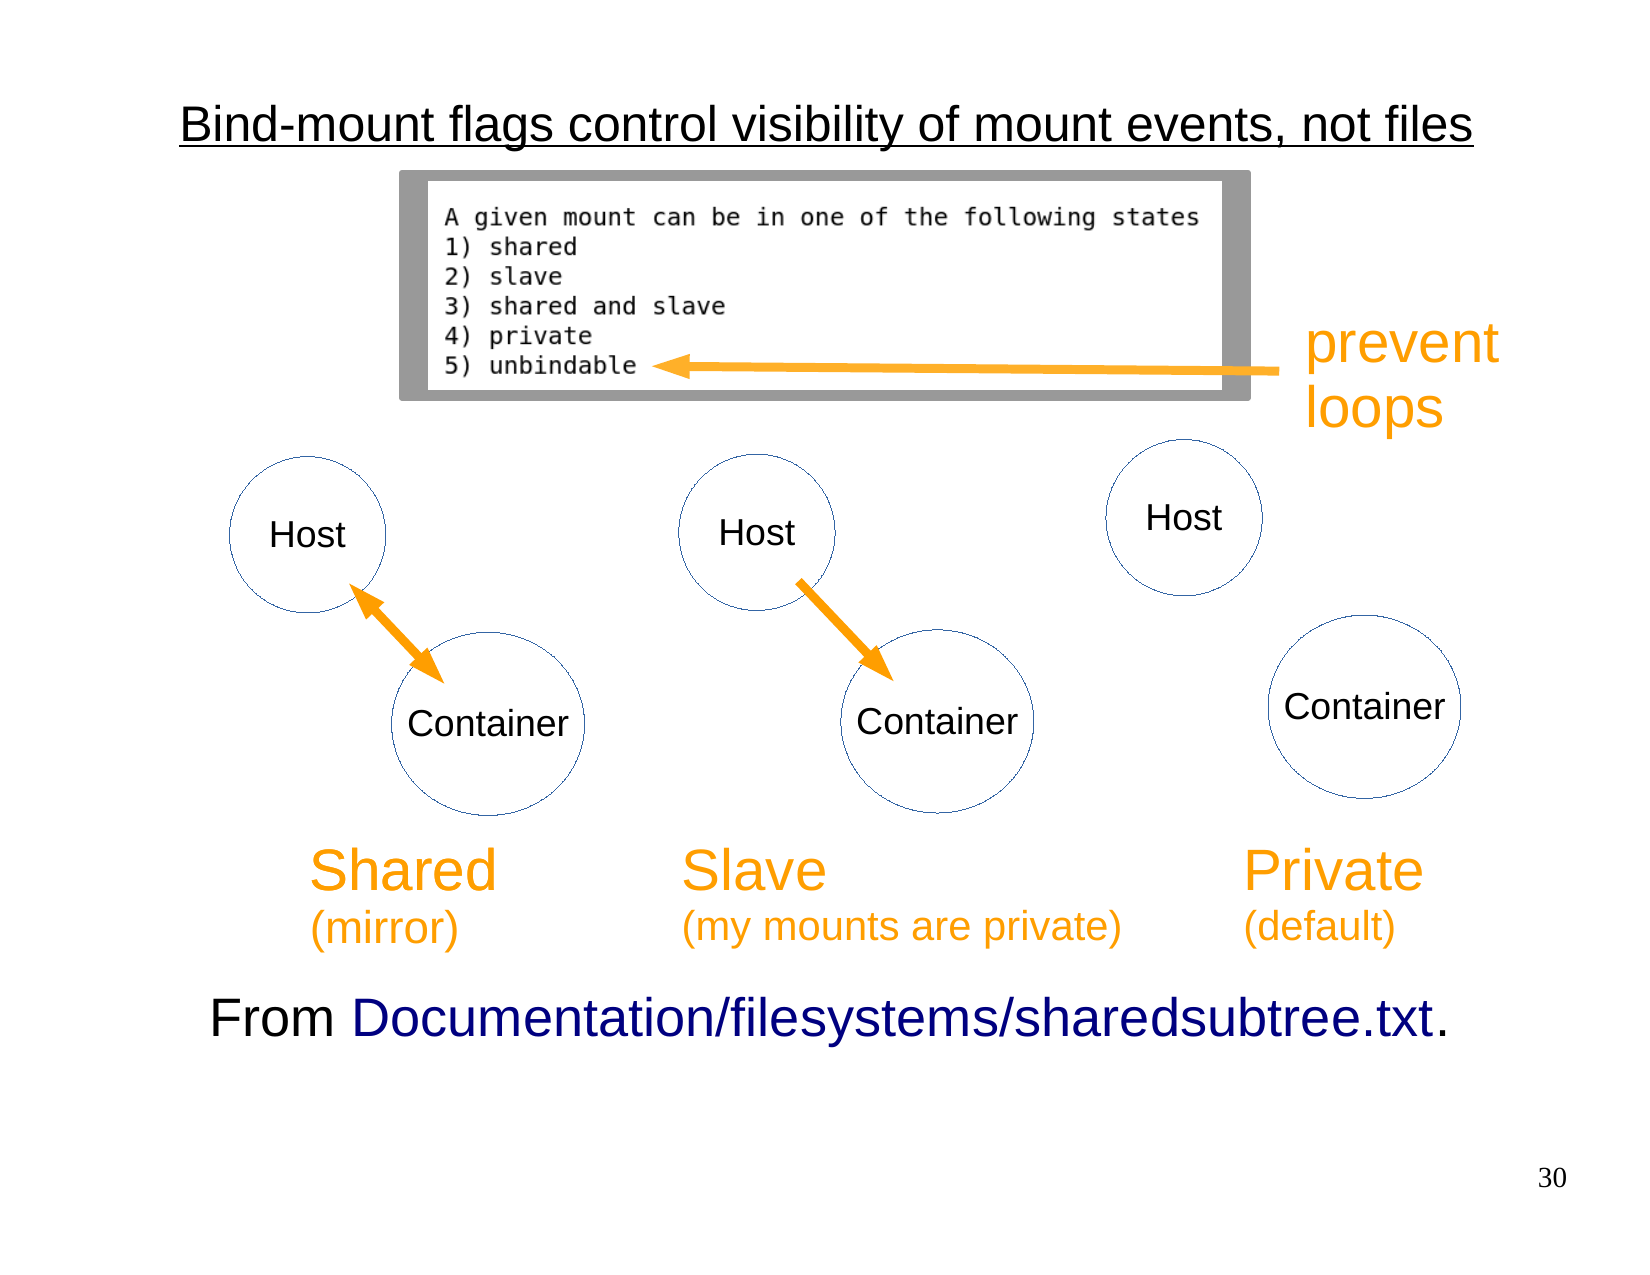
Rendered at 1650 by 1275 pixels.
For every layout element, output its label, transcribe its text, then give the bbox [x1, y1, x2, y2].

text_box Slave (my mounts are private) [666, 830, 1138, 957]
text_box Container [1268, 678, 1461, 736]
text_box From Documentation/filesystems/sharedsubtree.txt. [191, 977, 1469, 1059]
text_box Host [703, 503, 811, 561]
text_box Shared (mirror) [295, 830, 514, 962]
text_box Container [392, 695, 584, 753]
text_box [1222, 198, 1249, 366]
text_box Container [841, 693, 1034, 750]
text_box prevent loops [1290, 302, 1516, 448]
text_box Host [254, 506, 361, 564]
picture [428, 198, 1222, 390]
title Bind-mount flags control visibility of mount events, not files [86, 50, 1568, 198]
text_box [401, 198, 1249, 398]
text_box Host [1130, 489, 1238, 547]
text_box Private (default) [1228, 830, 1440, 962]
